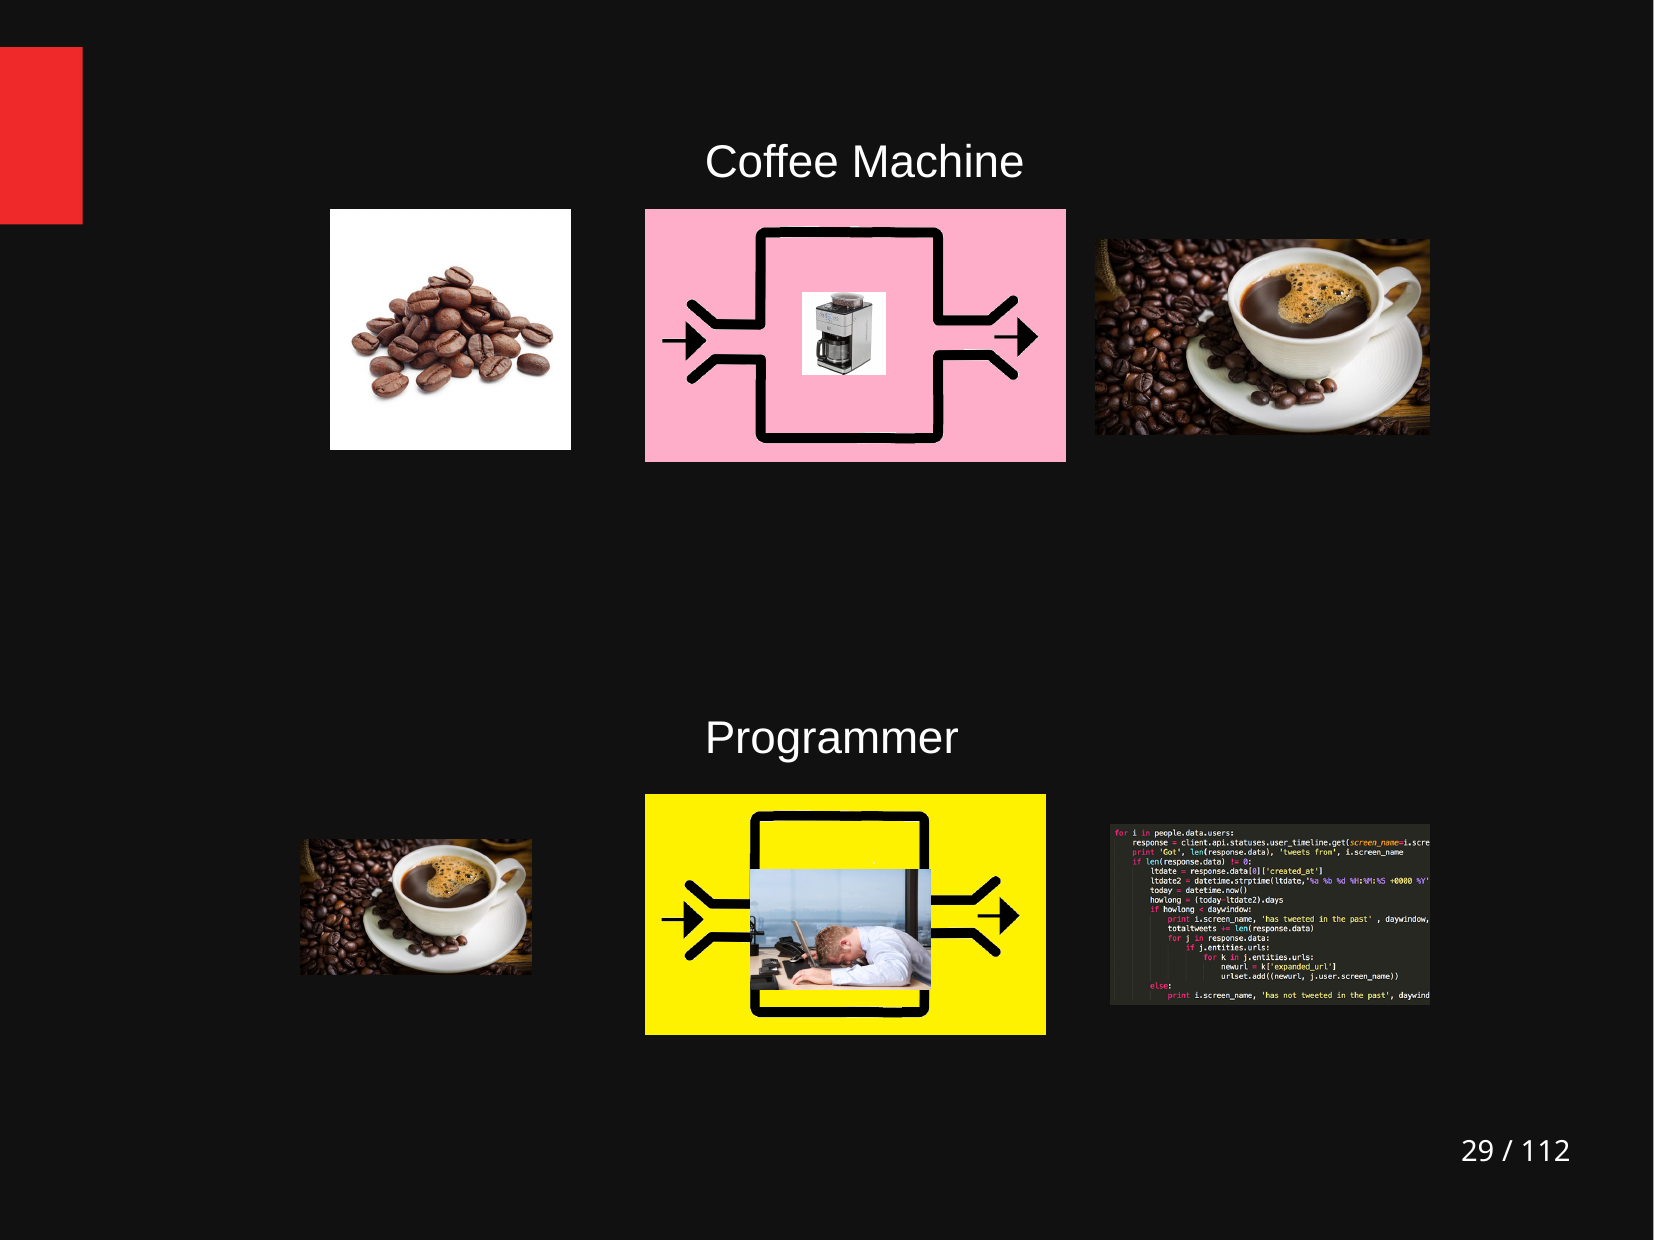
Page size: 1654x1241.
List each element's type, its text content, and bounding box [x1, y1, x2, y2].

picture [330, 209, 571, 451]
text_box Programmer [690, 705, 1066, 772]
picture [645, 209, 1066, 462]
picture [1095, 239, 1430, 436]
text_box Coffee Machine [690, 128, 1040, 196]
picture [645, 794, 1046, 1036]
picture [1110, 824, 1430, 1006]
picture [300, 839, 532, 976]
